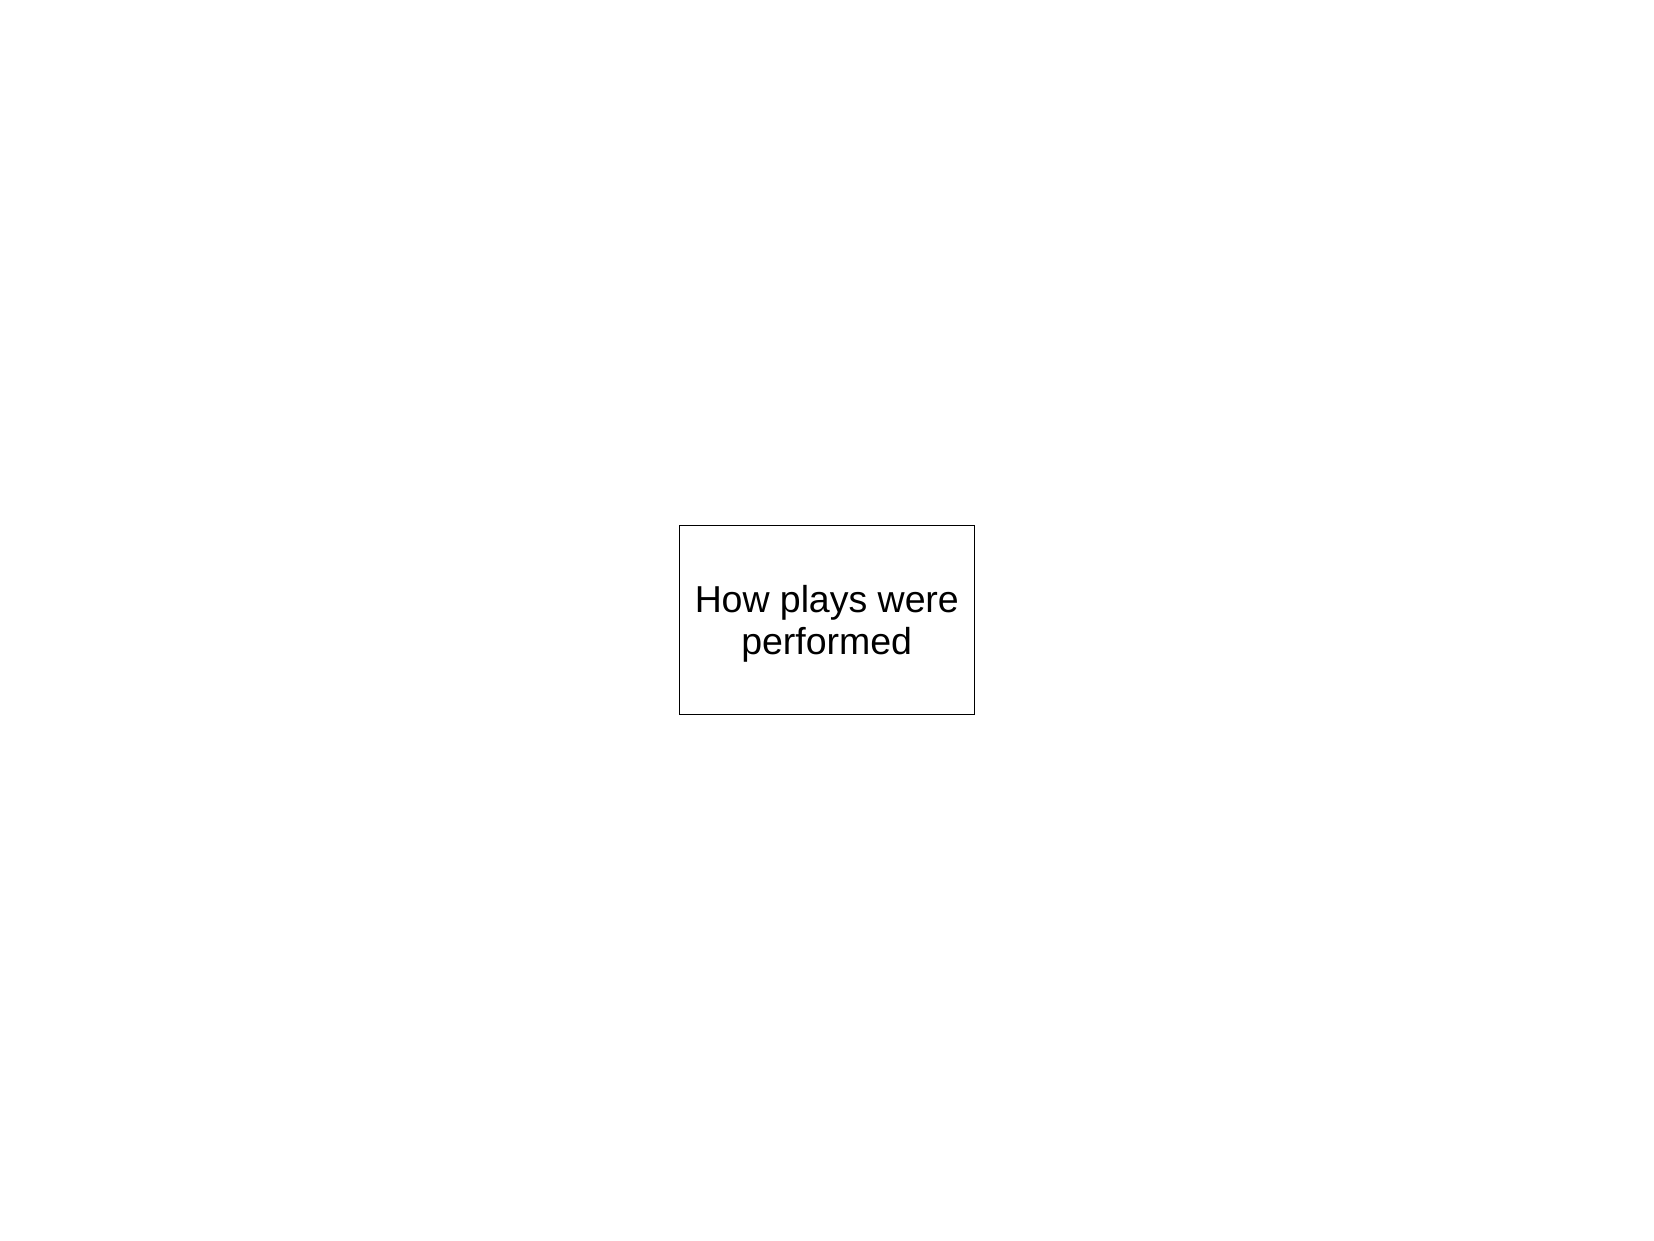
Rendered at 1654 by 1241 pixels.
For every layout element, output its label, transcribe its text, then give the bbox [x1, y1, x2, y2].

text_box How plays were performed [679, 525, 975, 715]
